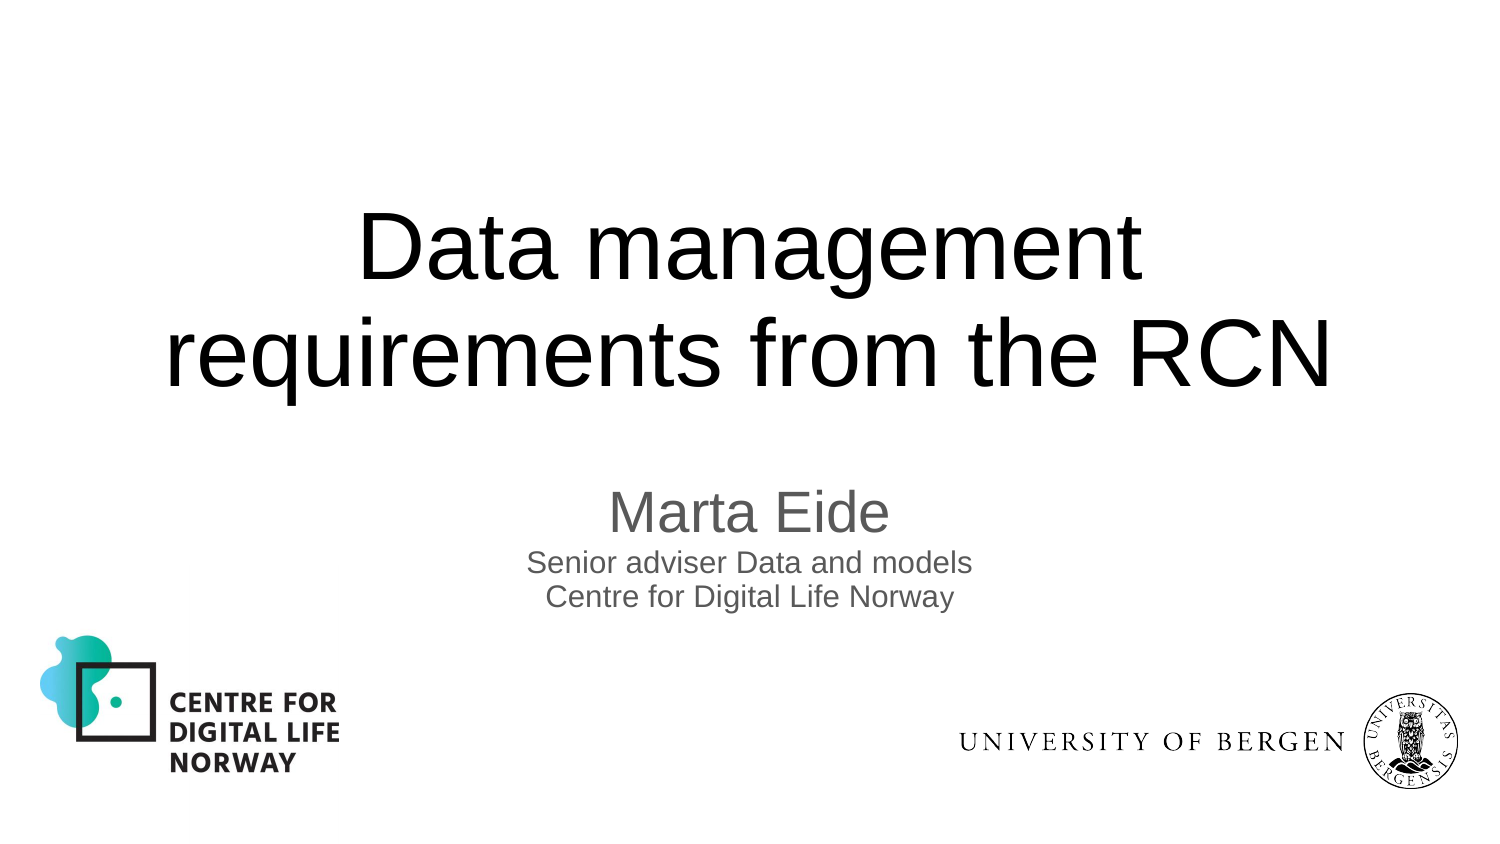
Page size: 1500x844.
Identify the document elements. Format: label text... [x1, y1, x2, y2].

picture [40, 565, 339, 844]
picture [959, 693, 1458, 789]
title Data management requirements from the RCN [51, 85, 1449, 422]
subtitle Marta Eide Senior adviser Data and models Centre for Digital Life Norway [51, 464, 1449, 645]
